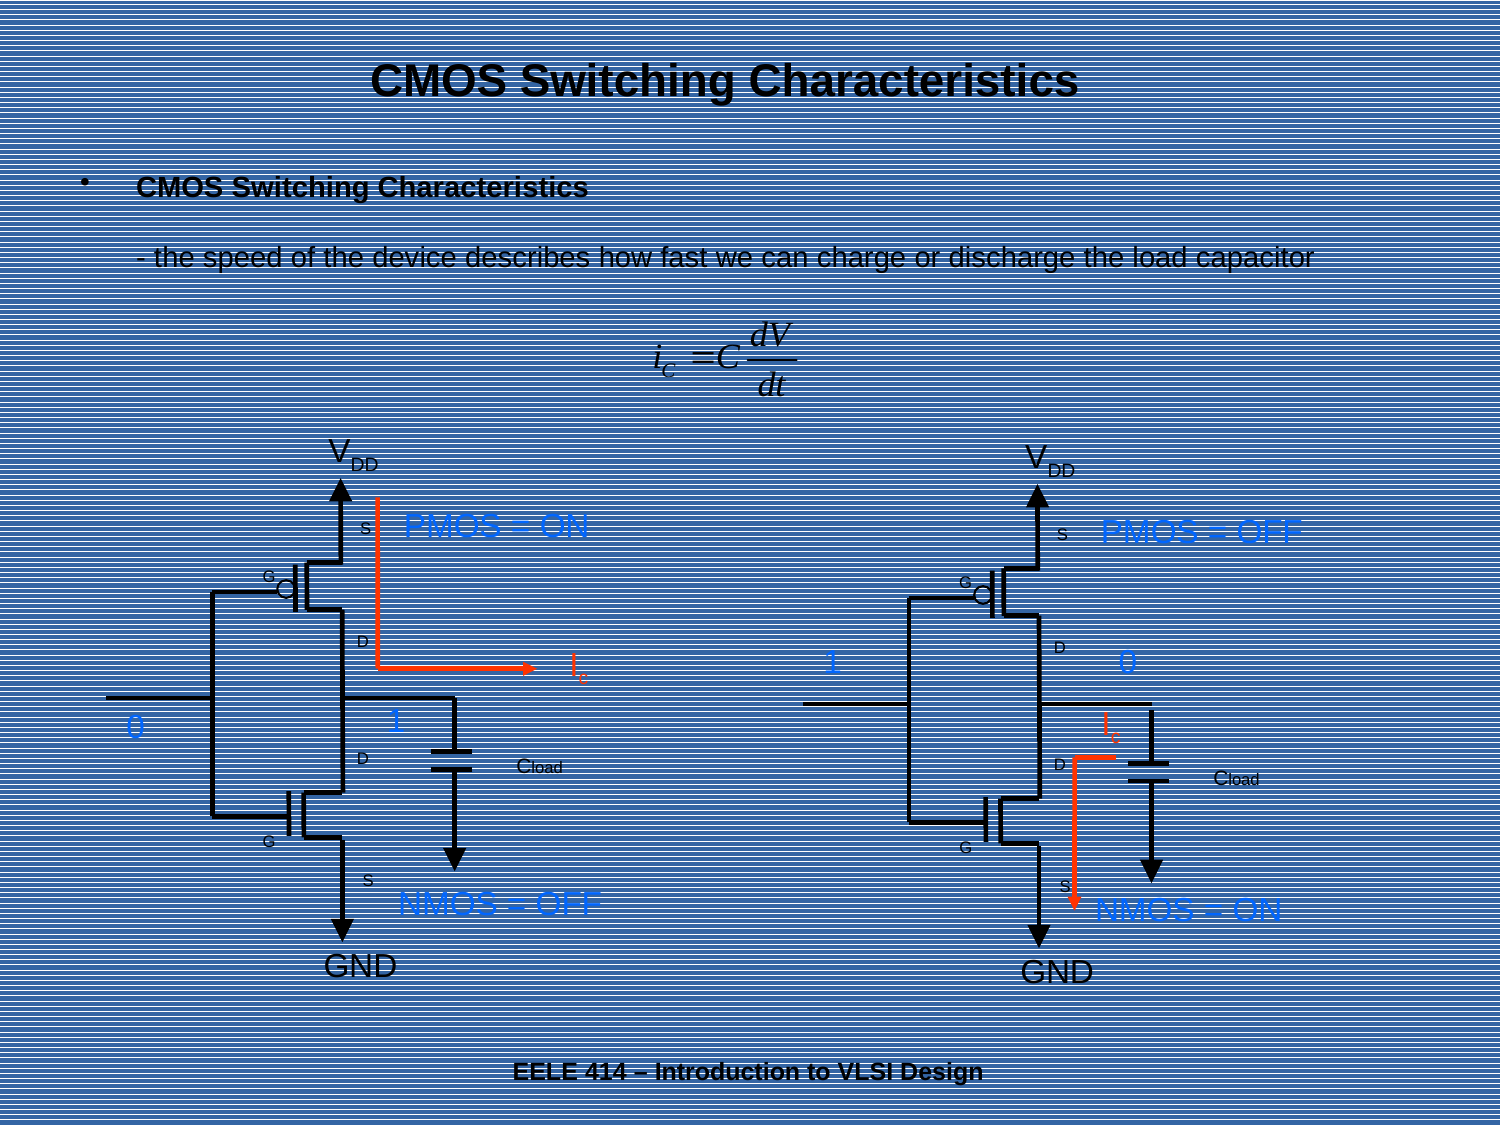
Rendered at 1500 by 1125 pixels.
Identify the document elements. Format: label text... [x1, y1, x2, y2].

text_box G [247, 556, 280, 596]
text_box G [247, 822, 287, 860]
text_box D [345, 621, 374, 661]
text_box 1 [372, 674, 414, 764]
text_box S [1044, 867, 1072, 905]
text_box 1 [808, 615, 850, 705]
text_box PMOS = ON [389, 497, 620, 551]
text_box D [342, 739, 381, 776]
text_box GND [1005, 949, 1072, 991]
text_box Cload [501, 745, 534, 785]
chart [649, 314, 806, 408]
list CMOS Switching Characteristics - the speed of the device describes how fast we can charge or discharge the load capacitor [64, 160, 1471, 988]
text_box S [345, 508, 375, 548]
text_box VDD [1010, 436, 1065, 480]
text_box D [1039, 745, 1078, 782]
text_box NMOS = ON [1080, 881, 1311, 935]
title CMOS Switching Characteristics [87, 37, 1363, 120]
text_box 0 [111, 680, 153, 769]
text_box GND [308, 943, 376, 985]
text_box Ic [1086, 698, 1129, 752]
text_box Ic [554, 638, 597, 693]
text_box NMOS = OFF [383, 875, 614, 929]
text_box VDD [313, 430, 368, 474]
text_box S [1077, 867, 1084, 896]
picture [647, 312, 805, 405]
text_box PMOS = OFF [1086, 503, 1317, 557]
text_box S [1042, 514, 1074, 554]
text_box G [944, 828, 984, 865]
text_box D [1042, 627, 1071, 667]
text_box S [347, 861, 387, 899]
text_box 0 [1103, 615, 1146, 705]
text_box Cload [1198, 757, 1231, 797]
text_box G [944, 562, 977, 602]
